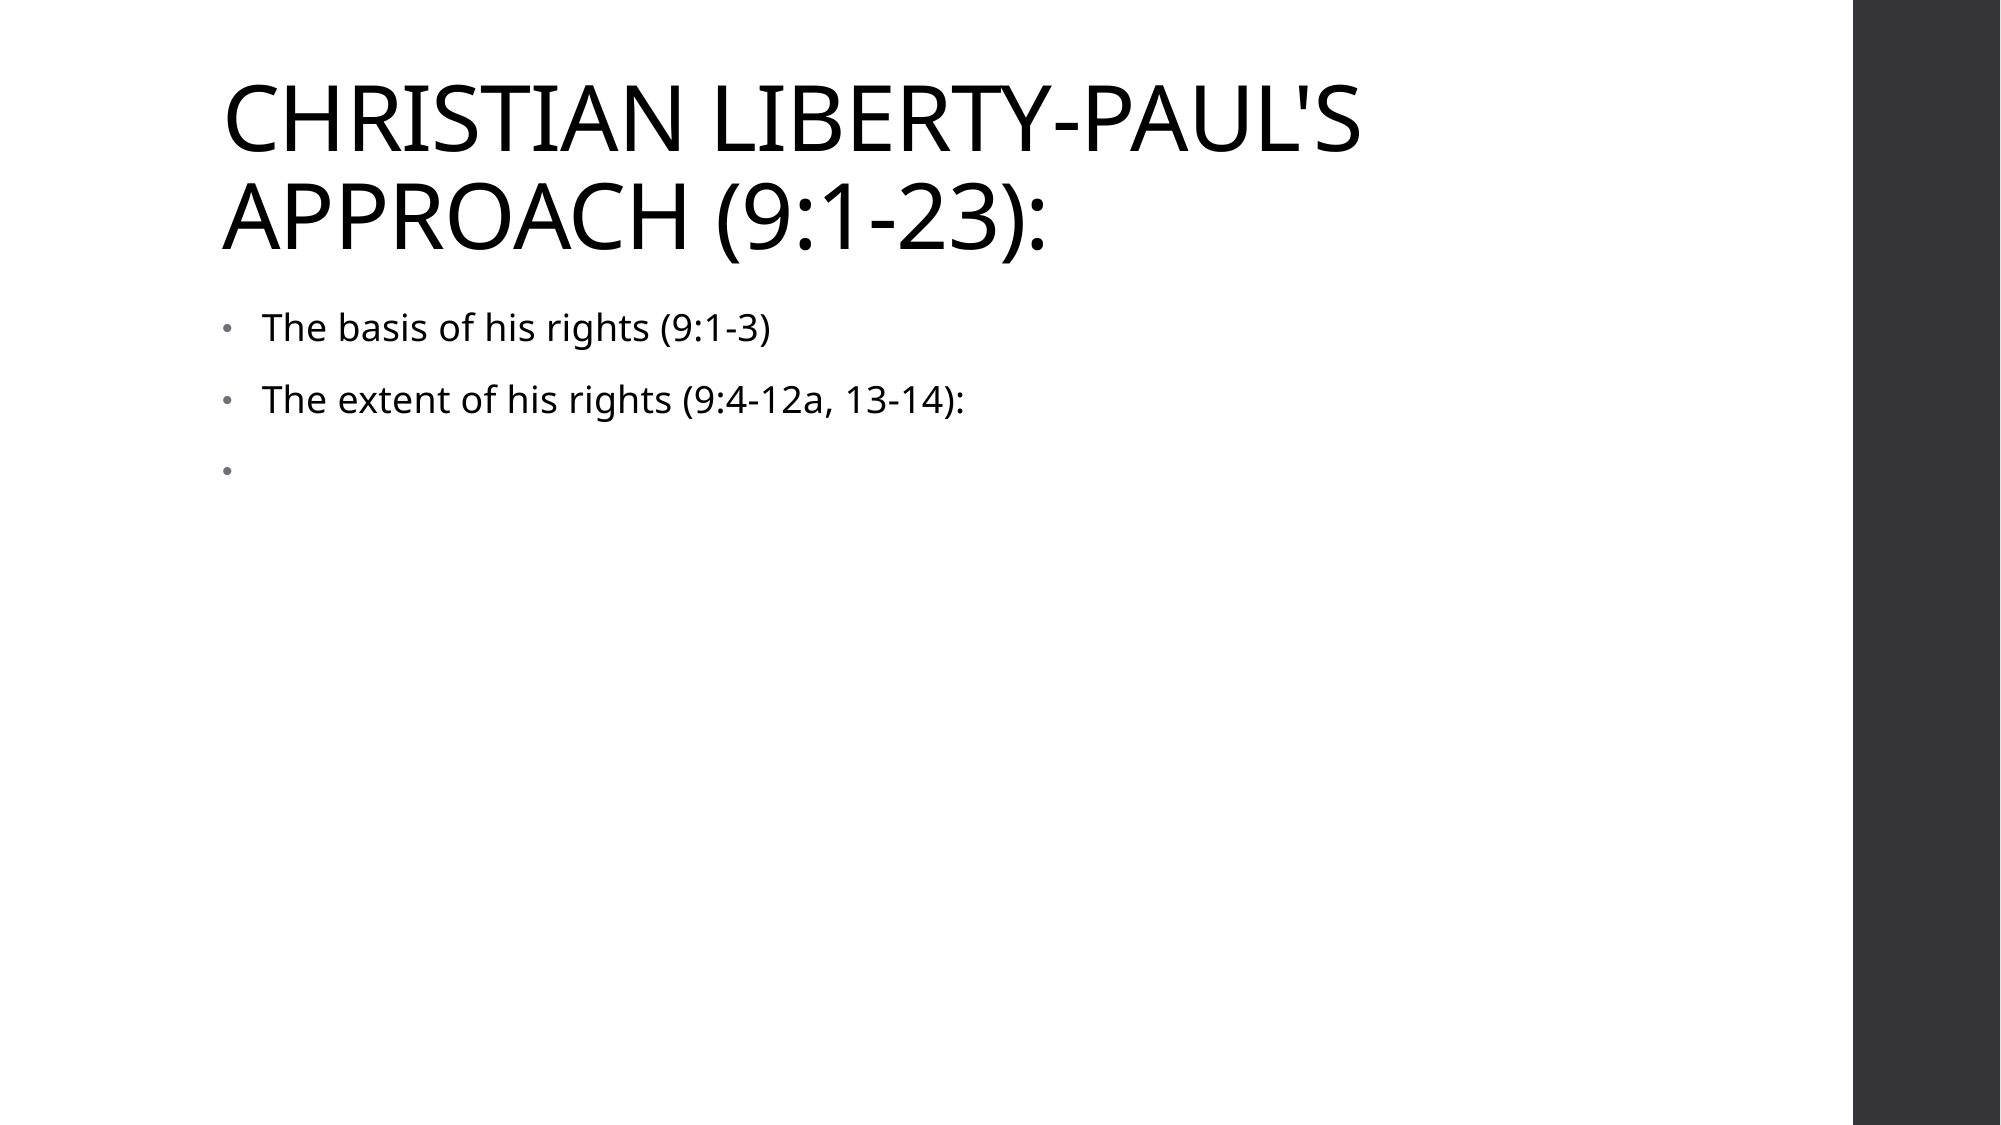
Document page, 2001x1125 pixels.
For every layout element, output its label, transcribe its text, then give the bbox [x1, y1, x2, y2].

list The basis of his rights (9:1-3) The extent of his rights (9:4-12a, 13-14): [206, 299, 1617, 1014]
title CHRISTIAN LIBERTY-PAUL'S APPROACH (9:1-23): [206, 60, 1797, 278]
